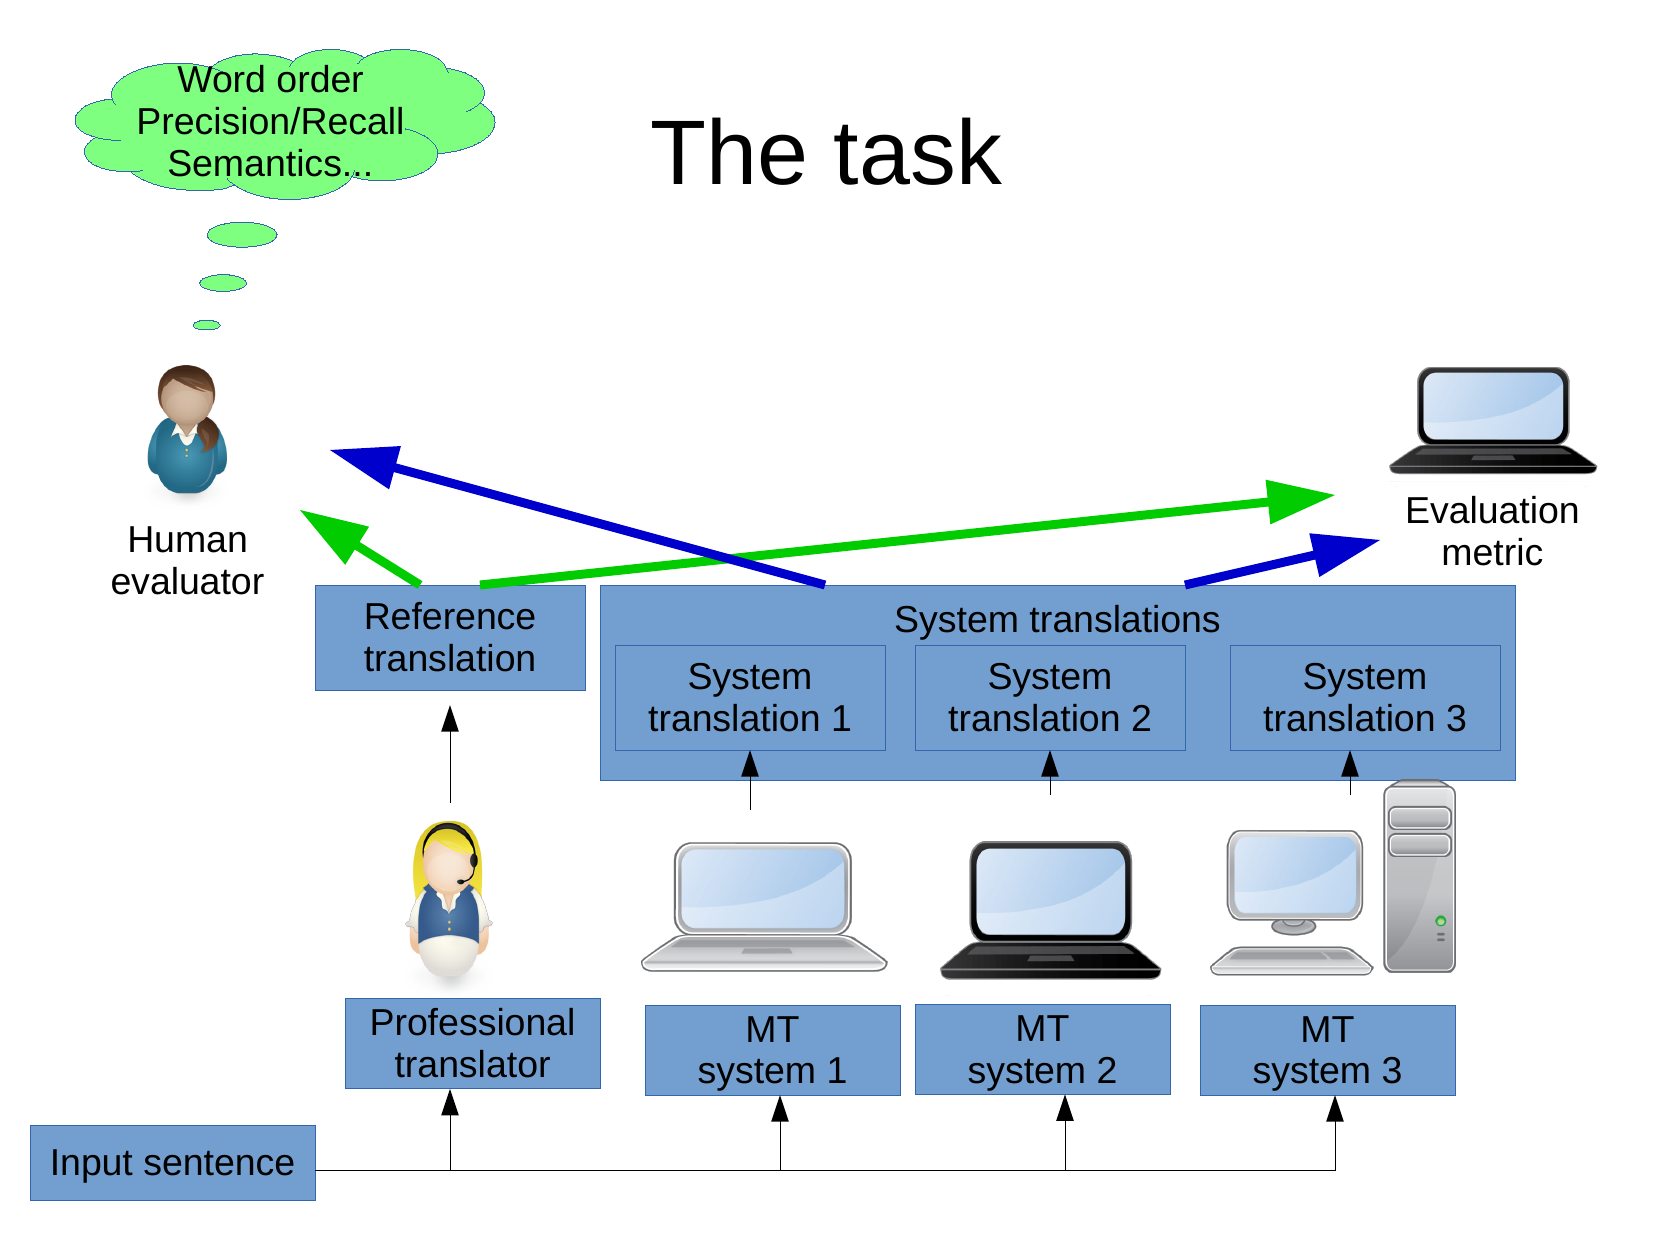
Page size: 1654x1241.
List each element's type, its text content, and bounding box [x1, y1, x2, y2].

picture [390, 803, 511, 999]
text_box Professional translator [345, 998, 601, 1089]
text_box Word order Precision/Recall Semantics... [199, 274, 247, 292]
picture [630, 833, 898, 981]
title The task [82, 49, 1571, 257]
picture [1200, 779, 1456, 986]
text_box Reference translation [315, 585, 586, 691]
title The task [341, 49, 390, 57]
picture [930, 831, 1171, 1004]
text_box MT system 2 [915, 1004, 1171, 1095]
text_box Word order Precision/Recall Semantics... [207, 222, 278, 248]
text_box System translations [600, 585, 1516, 781]
title The task [82, 49, 321, 107]
text_box System translation 2 [915, 645, 1186, 751]
text_box MT system 1 [645, 1005, 901, 1096]
text_box Input sentence [30, 1125, 316, 1201]
text_box MT system 3 [1200, 1005, 1456, 1096]
text_box System translation 1 [615, 645, 886, 751]
text_box Word order Precision/Recall Semantics... [75, 49, 496, 200]
picture [1380, 359, 1606, 494]
picture [135, 358, 241, 511]
text_box System translation 3 [1230, 645, 1501, 751]
